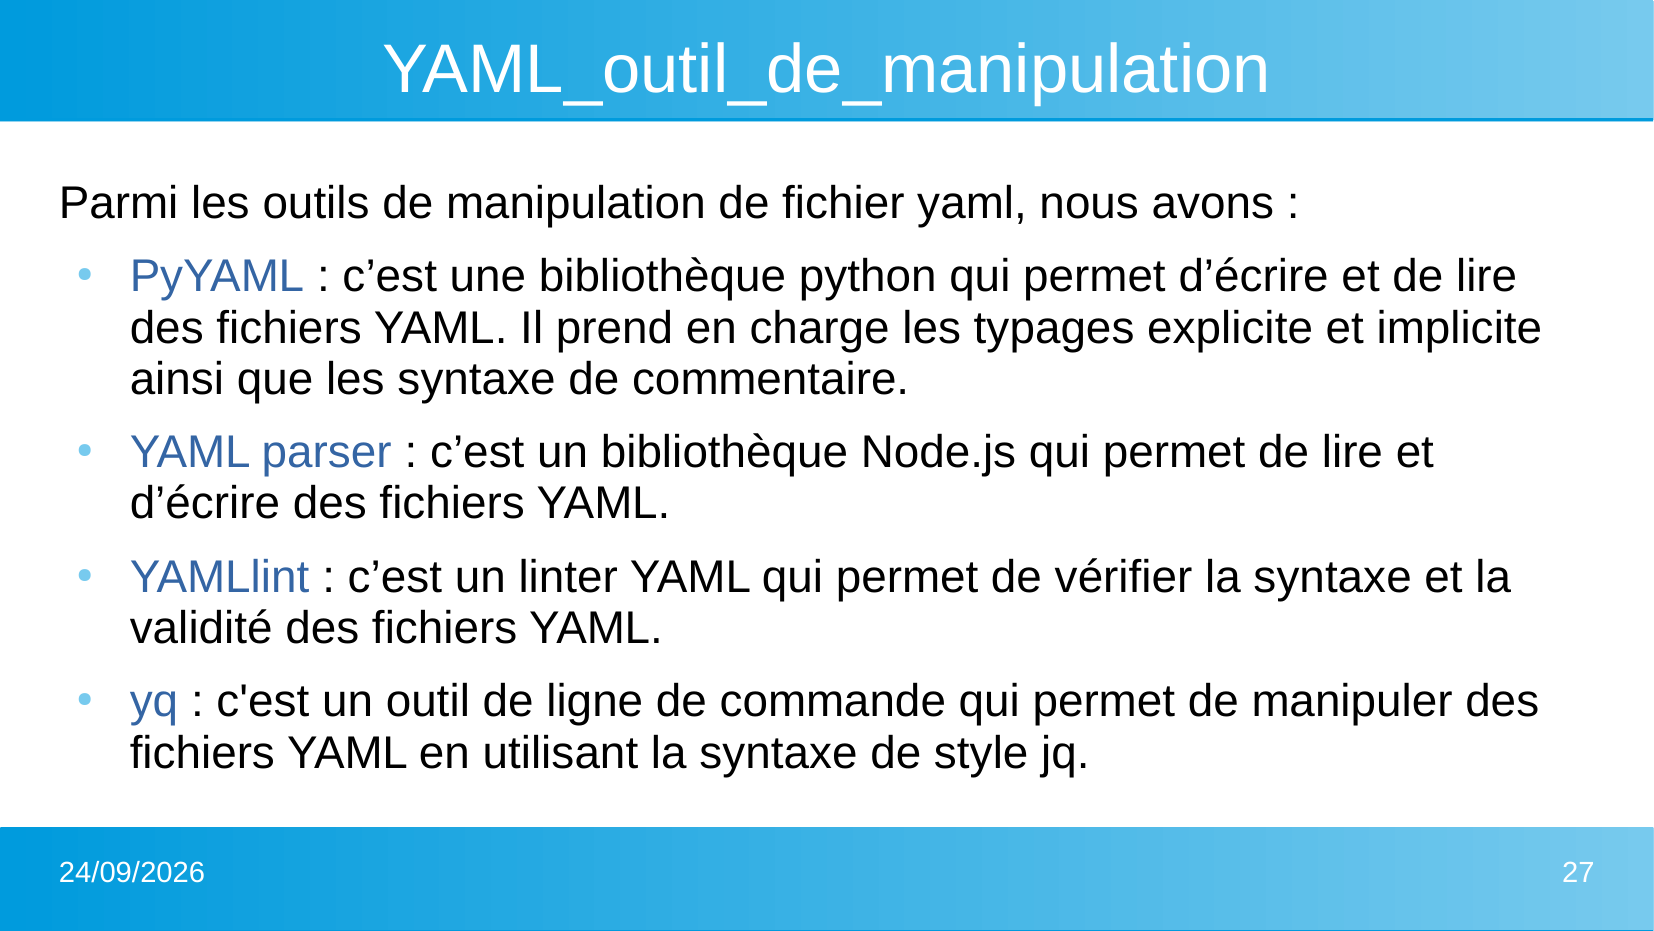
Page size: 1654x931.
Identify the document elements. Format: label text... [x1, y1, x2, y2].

list Parmi les outils de manipulation de fichier yaml, nous avons : PyYAML : c’est une bibliothèque python qui permet d’écrire et de lire des fichiers YAML. Il prend en charge les typages explicite et implicite ainsi que les syntaxe de commentaire. YAML parser : c’est un bibliothèque Node.js qui permet de lire et d’écrire des fichiers YAML. YAMLlint : c’est un linter YAML qui permet de vérifier la syntaxe et la validité des fichiers YAML. yq : c'est un outil de ligne de commande qui permet de manipuler des fichiers YAML en utilisant la syntaxe de style jq. [58, 177, 1595, 768]
title YAML_outil_de_manipulation [58, 29, 1595, 108]
